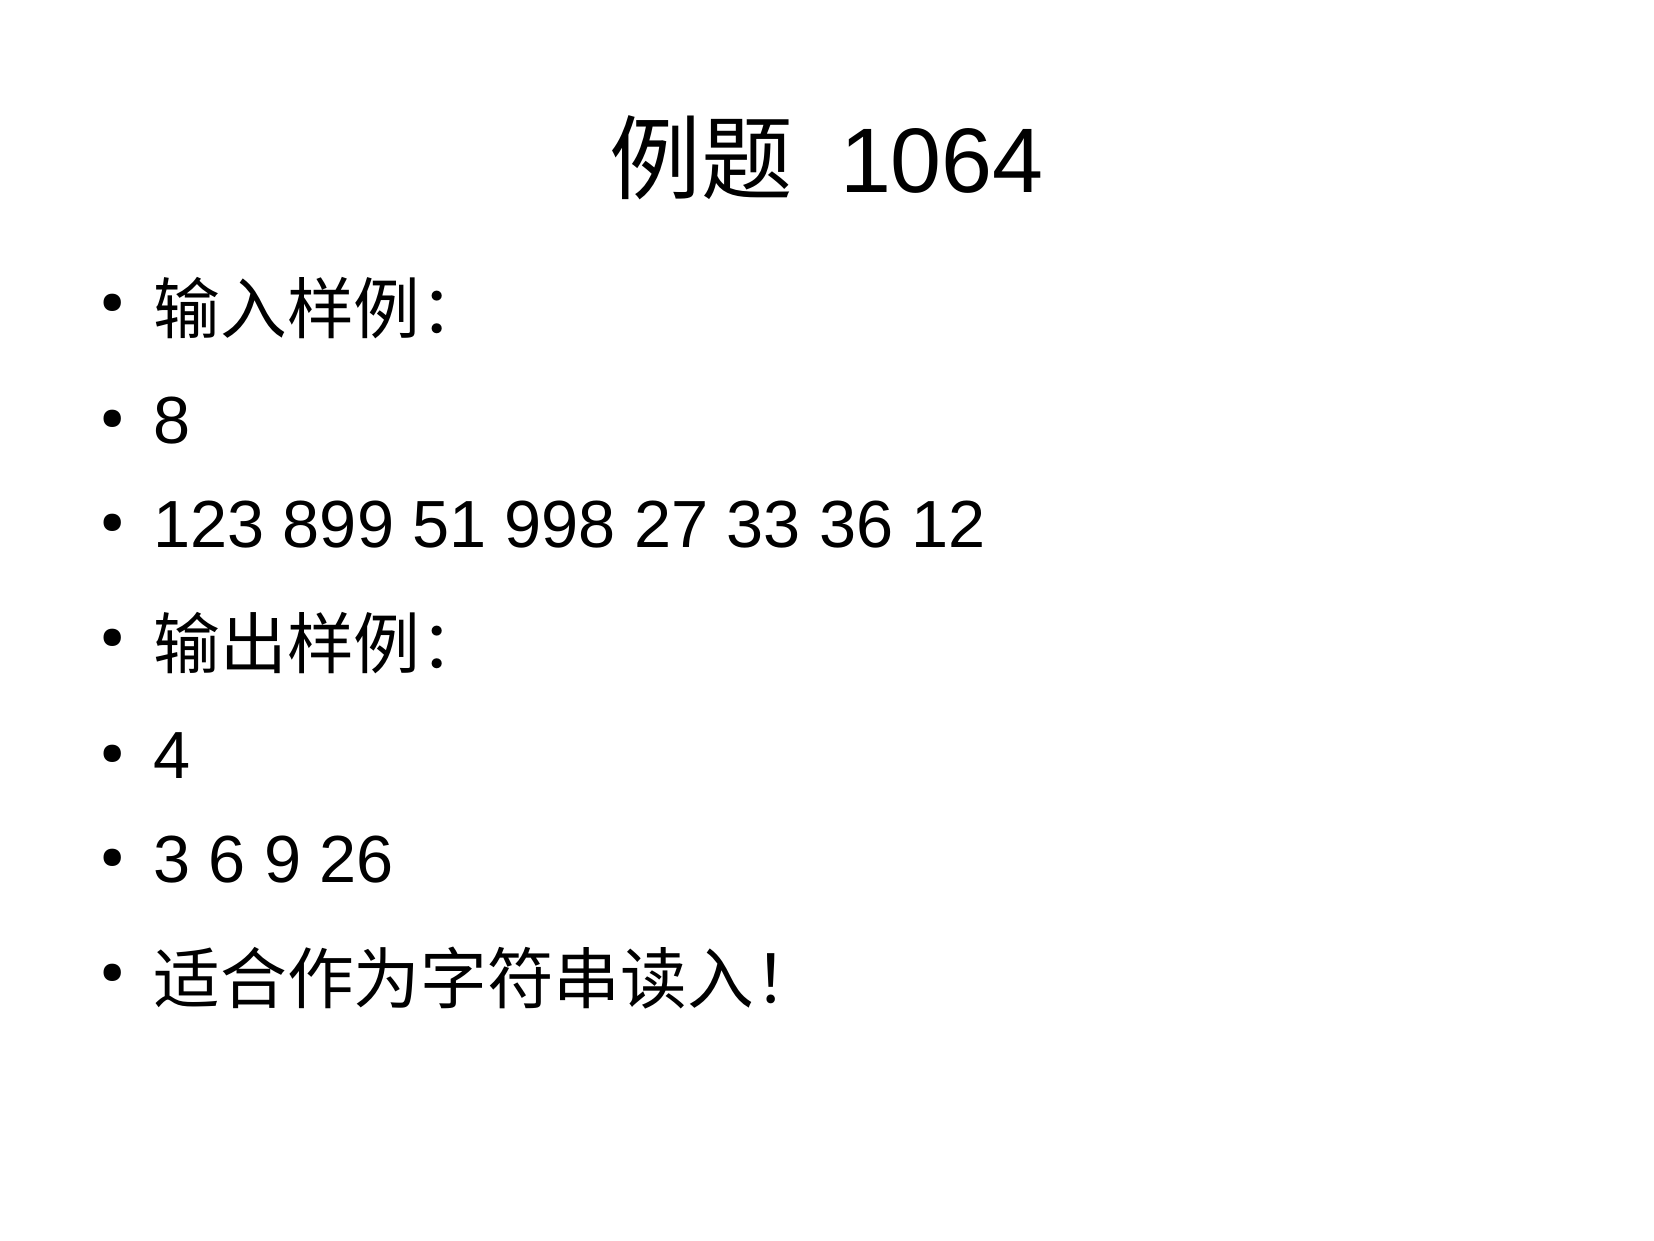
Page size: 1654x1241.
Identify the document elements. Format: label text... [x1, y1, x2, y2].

list 输入样例： 8 123 899 51 998 27 33 36 12 输出样例： 4 3 6 9 26 适合作为字符串读入！ [82, 256, 1571, 1193]
title 例题 1064 [82, 49, 1571, 256]
